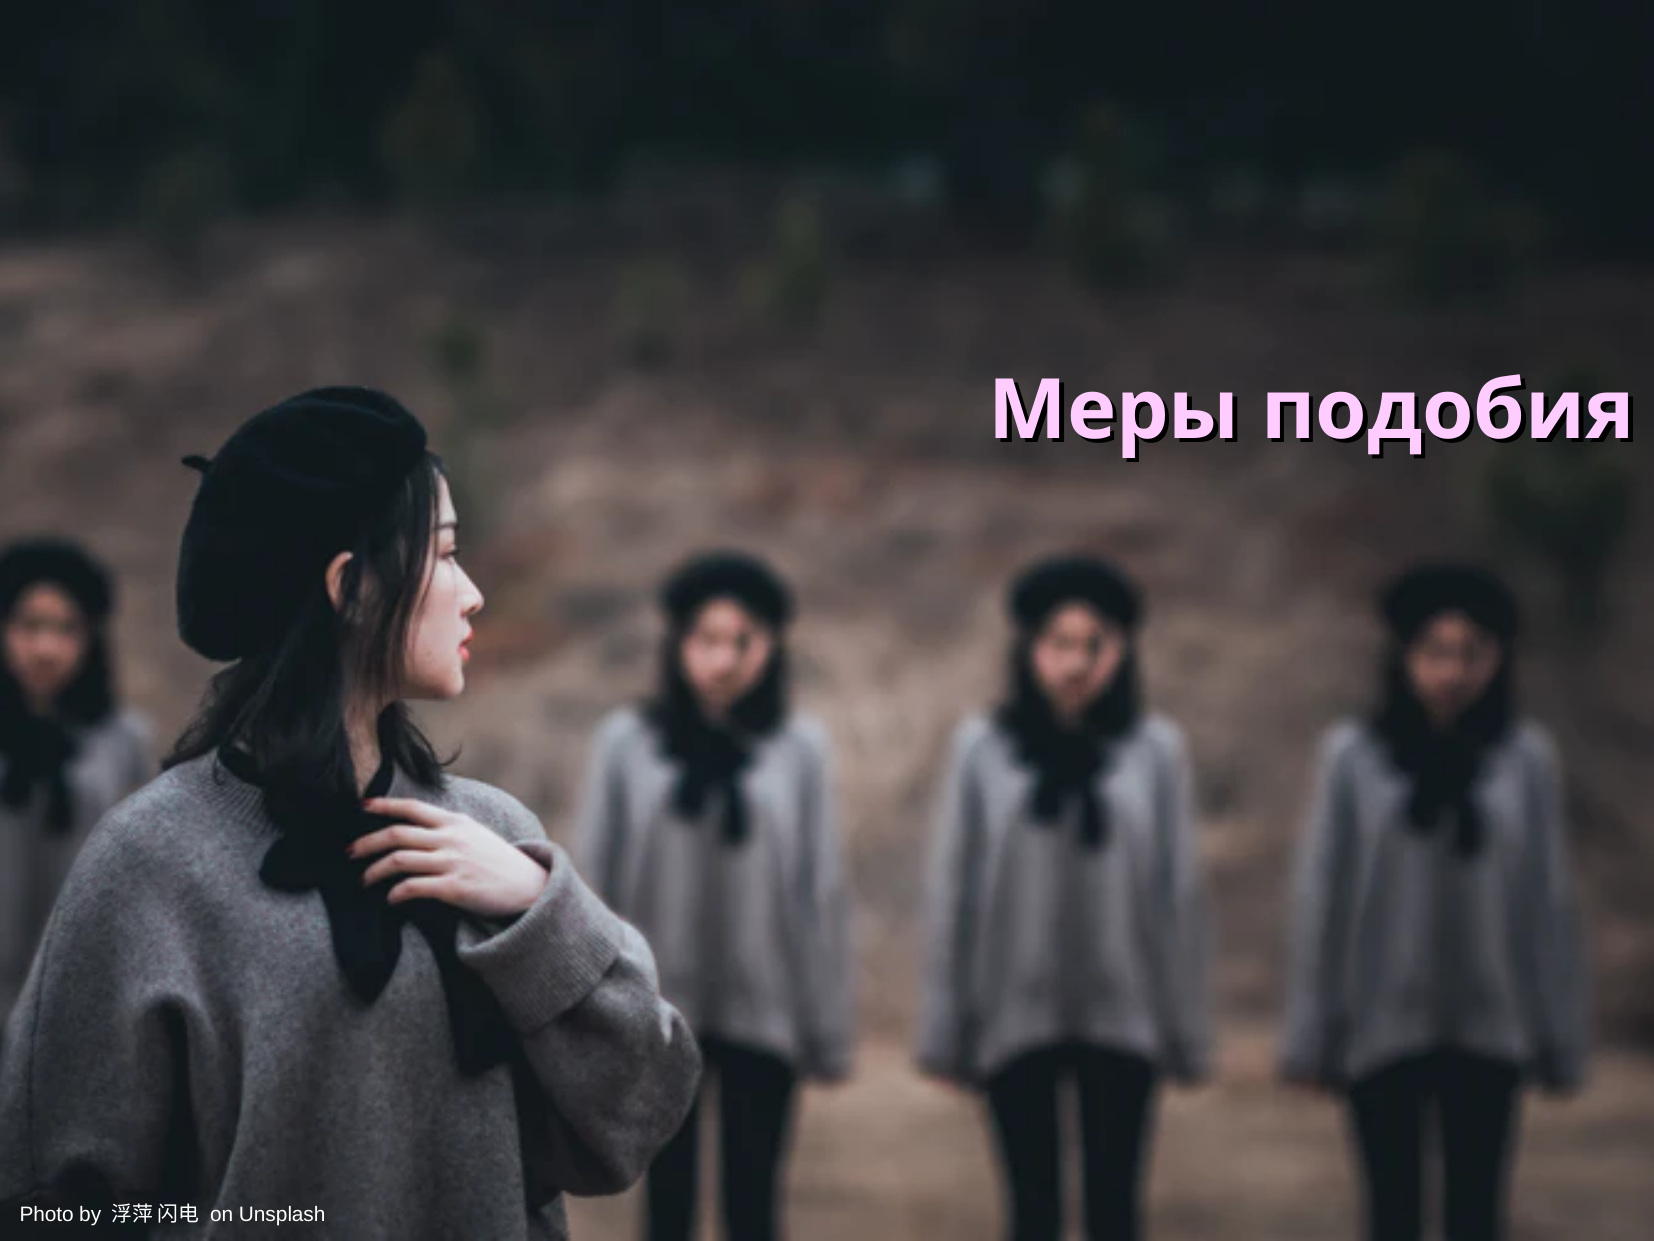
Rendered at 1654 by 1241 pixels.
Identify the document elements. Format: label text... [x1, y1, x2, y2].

subtitle Меры подобия [15, 19, 1636, 1133]
text_box Photo by 浮萍 闪电 on Unsplash [4, 1189, 411, 1233]
picture [0, 0, 1654, 1241]
